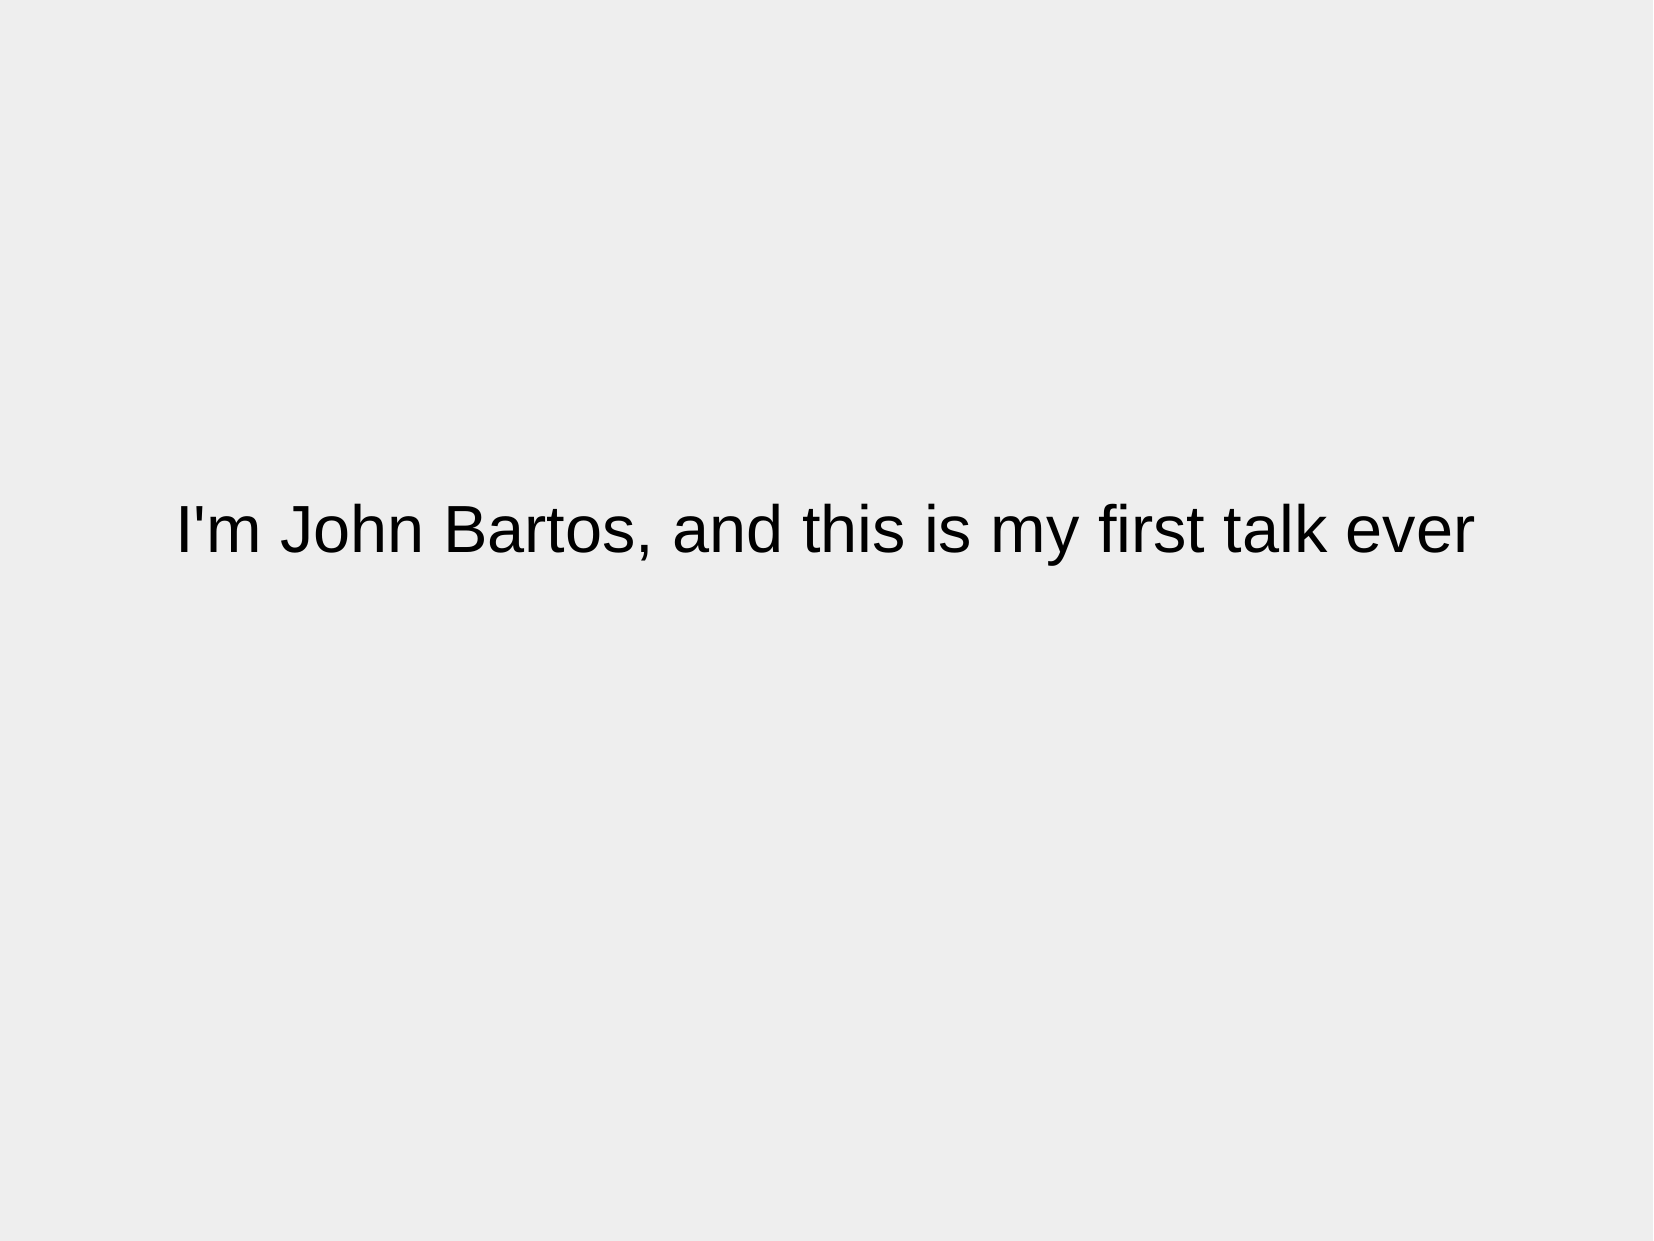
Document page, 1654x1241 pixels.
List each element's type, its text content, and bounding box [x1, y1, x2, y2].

subtitle I'm John Bartos, and this is my first talk ever [82, 49, 1571, 1010]
